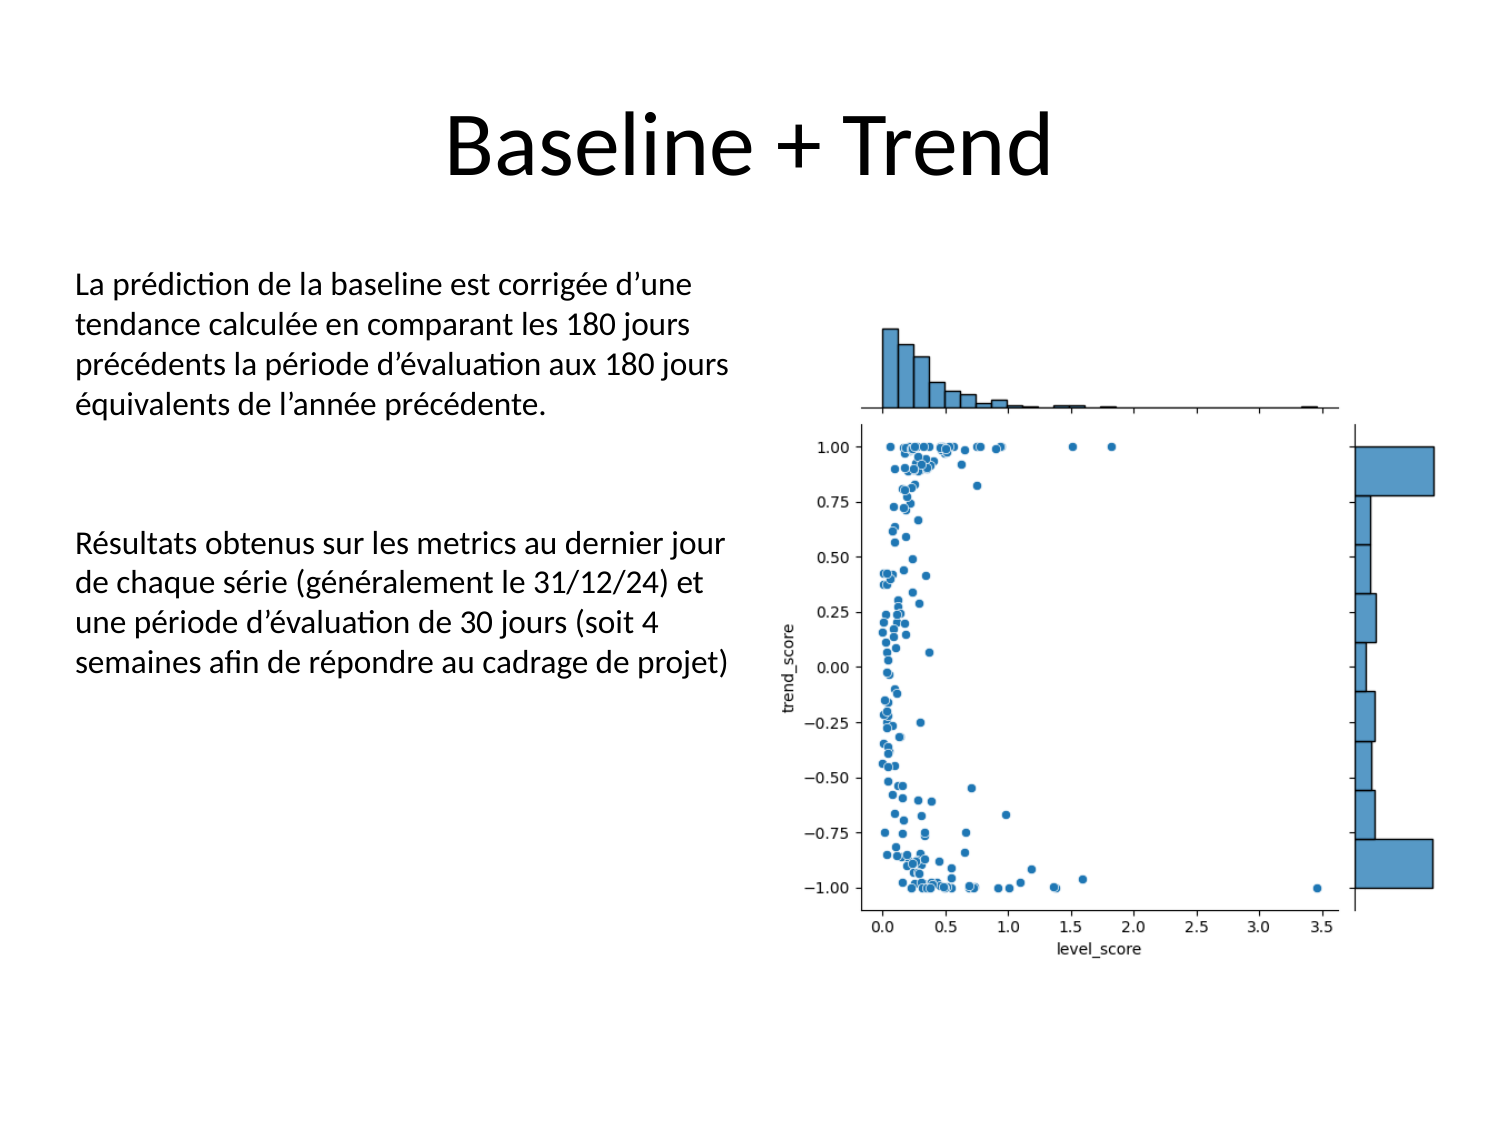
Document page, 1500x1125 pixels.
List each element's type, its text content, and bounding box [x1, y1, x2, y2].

list La prédiction de la baseline est corrigée d’une tendance calculée en comparant les 180 jours précédents la période d’évaluation aux 180 jours équivalents de l’année précédente. Résultats obtenus sur les metrics au dernier jour de chaque série (généralement le 31/12/24) et une période d’évaluation de 30 jours (soit 4 semaines afin de répondre au cadrage de projet) [75, 262, 734, 1005]
picture [770, 313, 1448, 969]
title Baseline + Trend [75, 45, 1425, 233]
